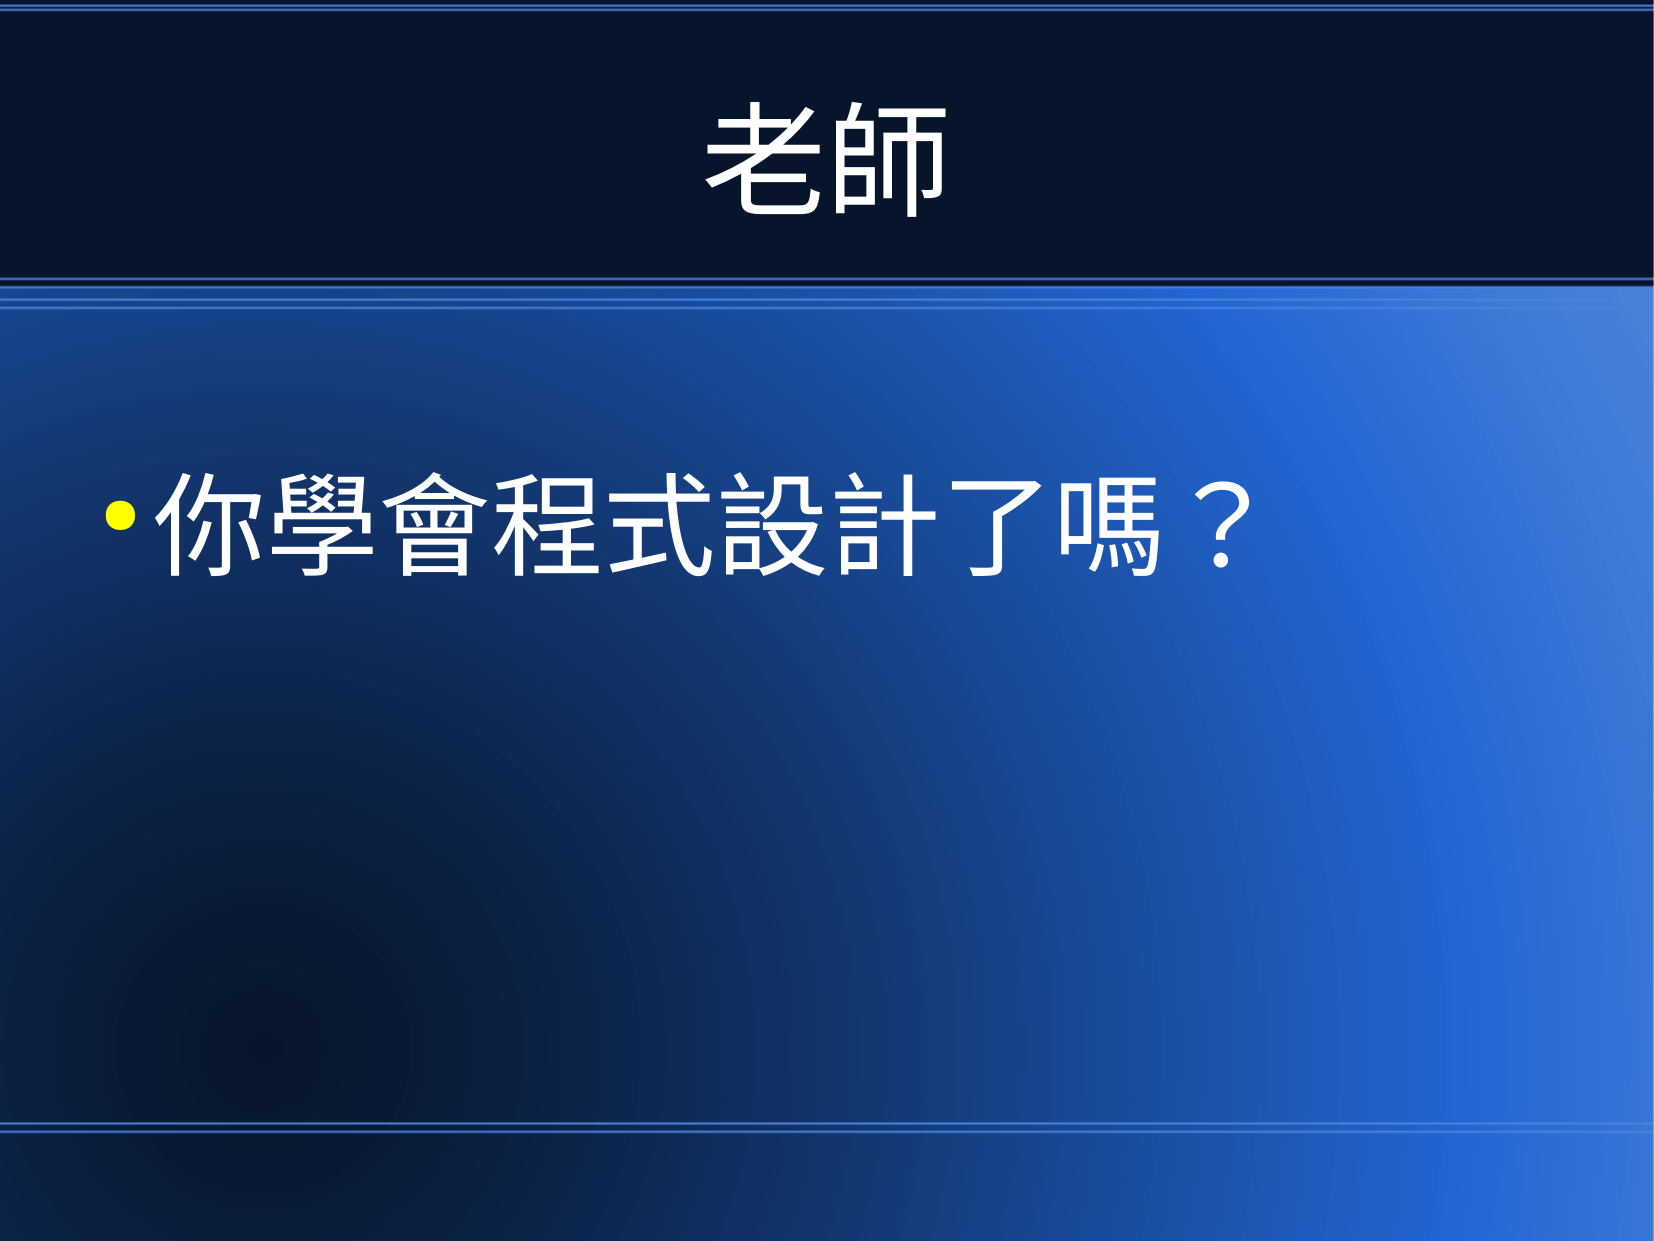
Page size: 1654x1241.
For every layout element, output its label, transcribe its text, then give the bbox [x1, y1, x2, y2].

list 你學會程式設計了嗎？ [82, 355, 1571, 1241]
picture [0, 0, 1654, 1241]
title 老師 [82, 49, 1571, 257]
